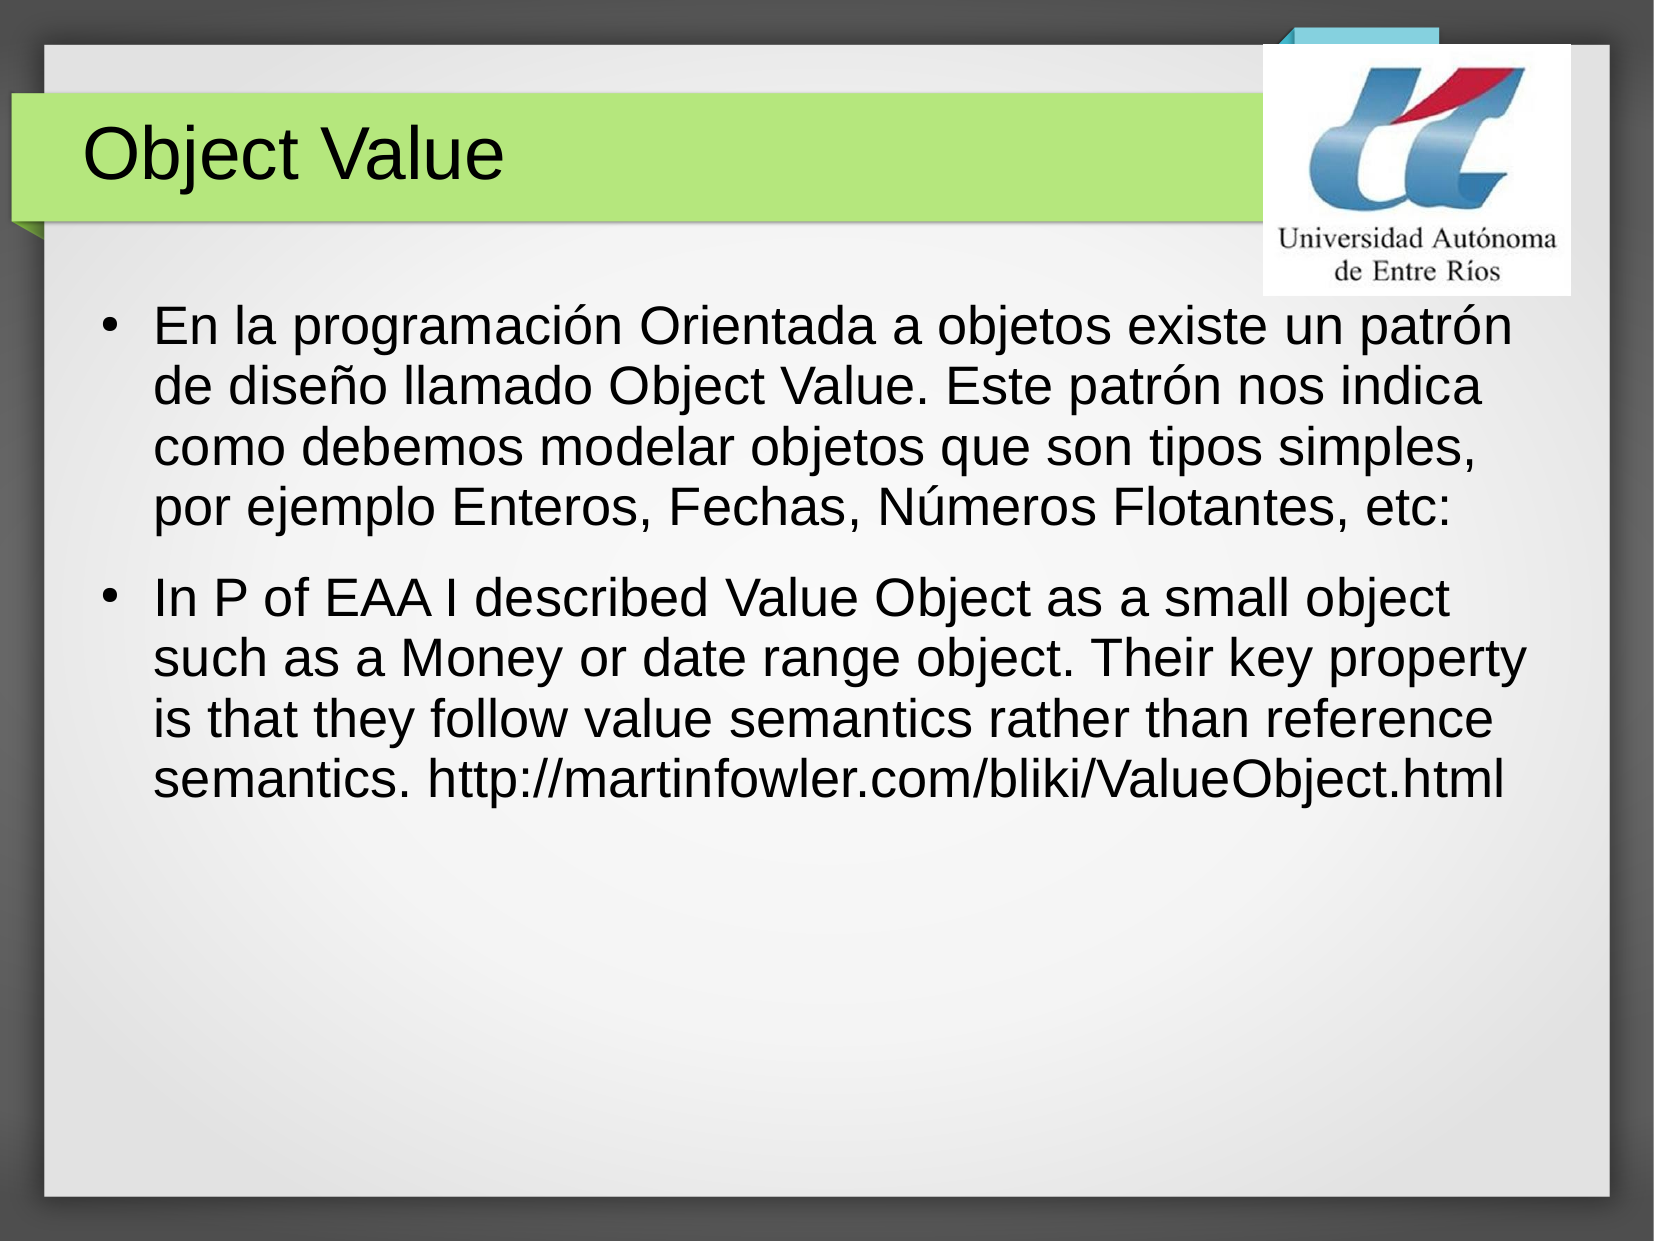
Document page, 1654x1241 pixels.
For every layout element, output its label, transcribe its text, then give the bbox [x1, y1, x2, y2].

title Object Value [82, 94, 1263, 213]
picture [0, 0, 1654, 1241]
list En la programación Orientada a objetos existe un patrón de diseño llamado Object Value. Este patrón nos indica como debemos modelar objetos que son tipos simples, por ejemplo Enteros, Fechas, Números Flotantes, etc: In P of EAA I described Value Object as a small object such as a Money or date range object. Their key property is that they follow value semantics rather than reference semantics. http://martinfowler.com/bliki/ValueObject.html [82, 295, 1571, 1015]
